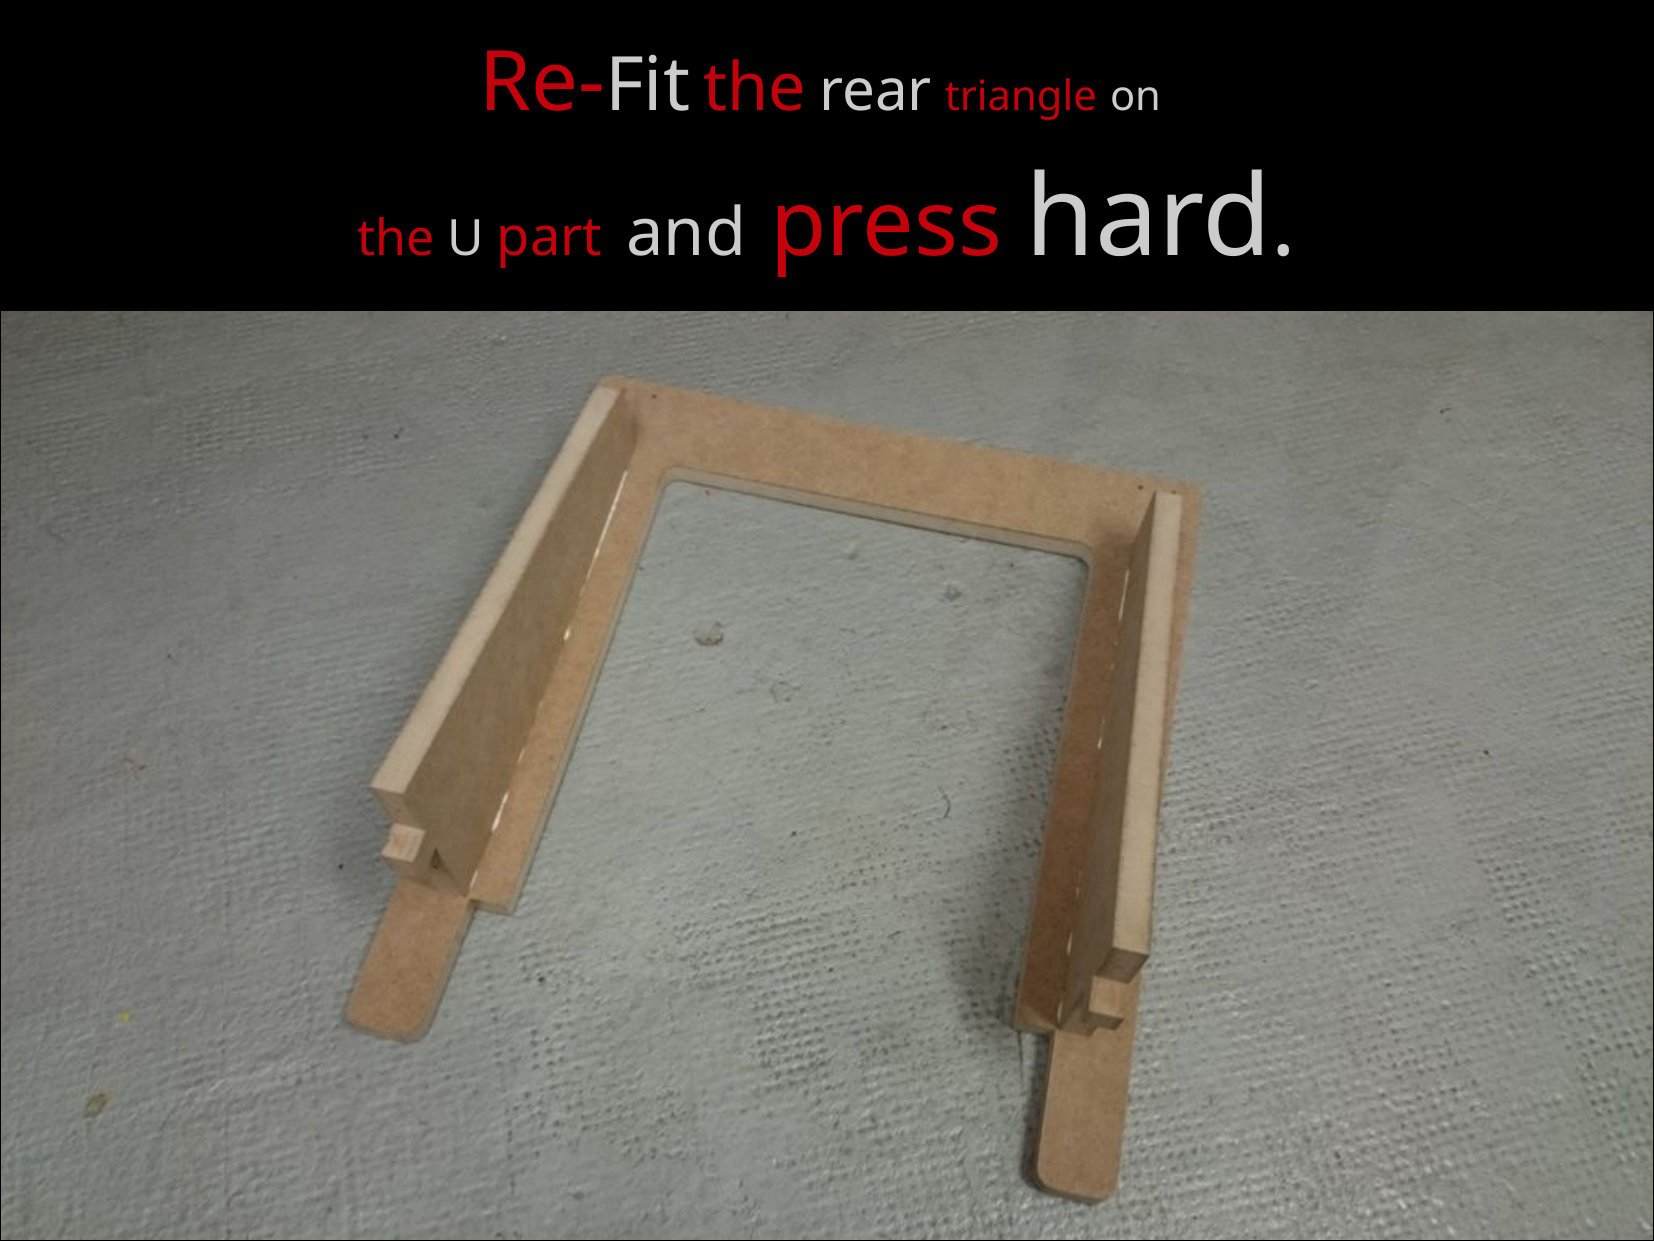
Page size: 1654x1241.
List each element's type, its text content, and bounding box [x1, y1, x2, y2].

title Re-Fit the rear triangle on the U part and press hard. [0, 0, 1654, 311]
picture [0, 311, 1654, 1241]
